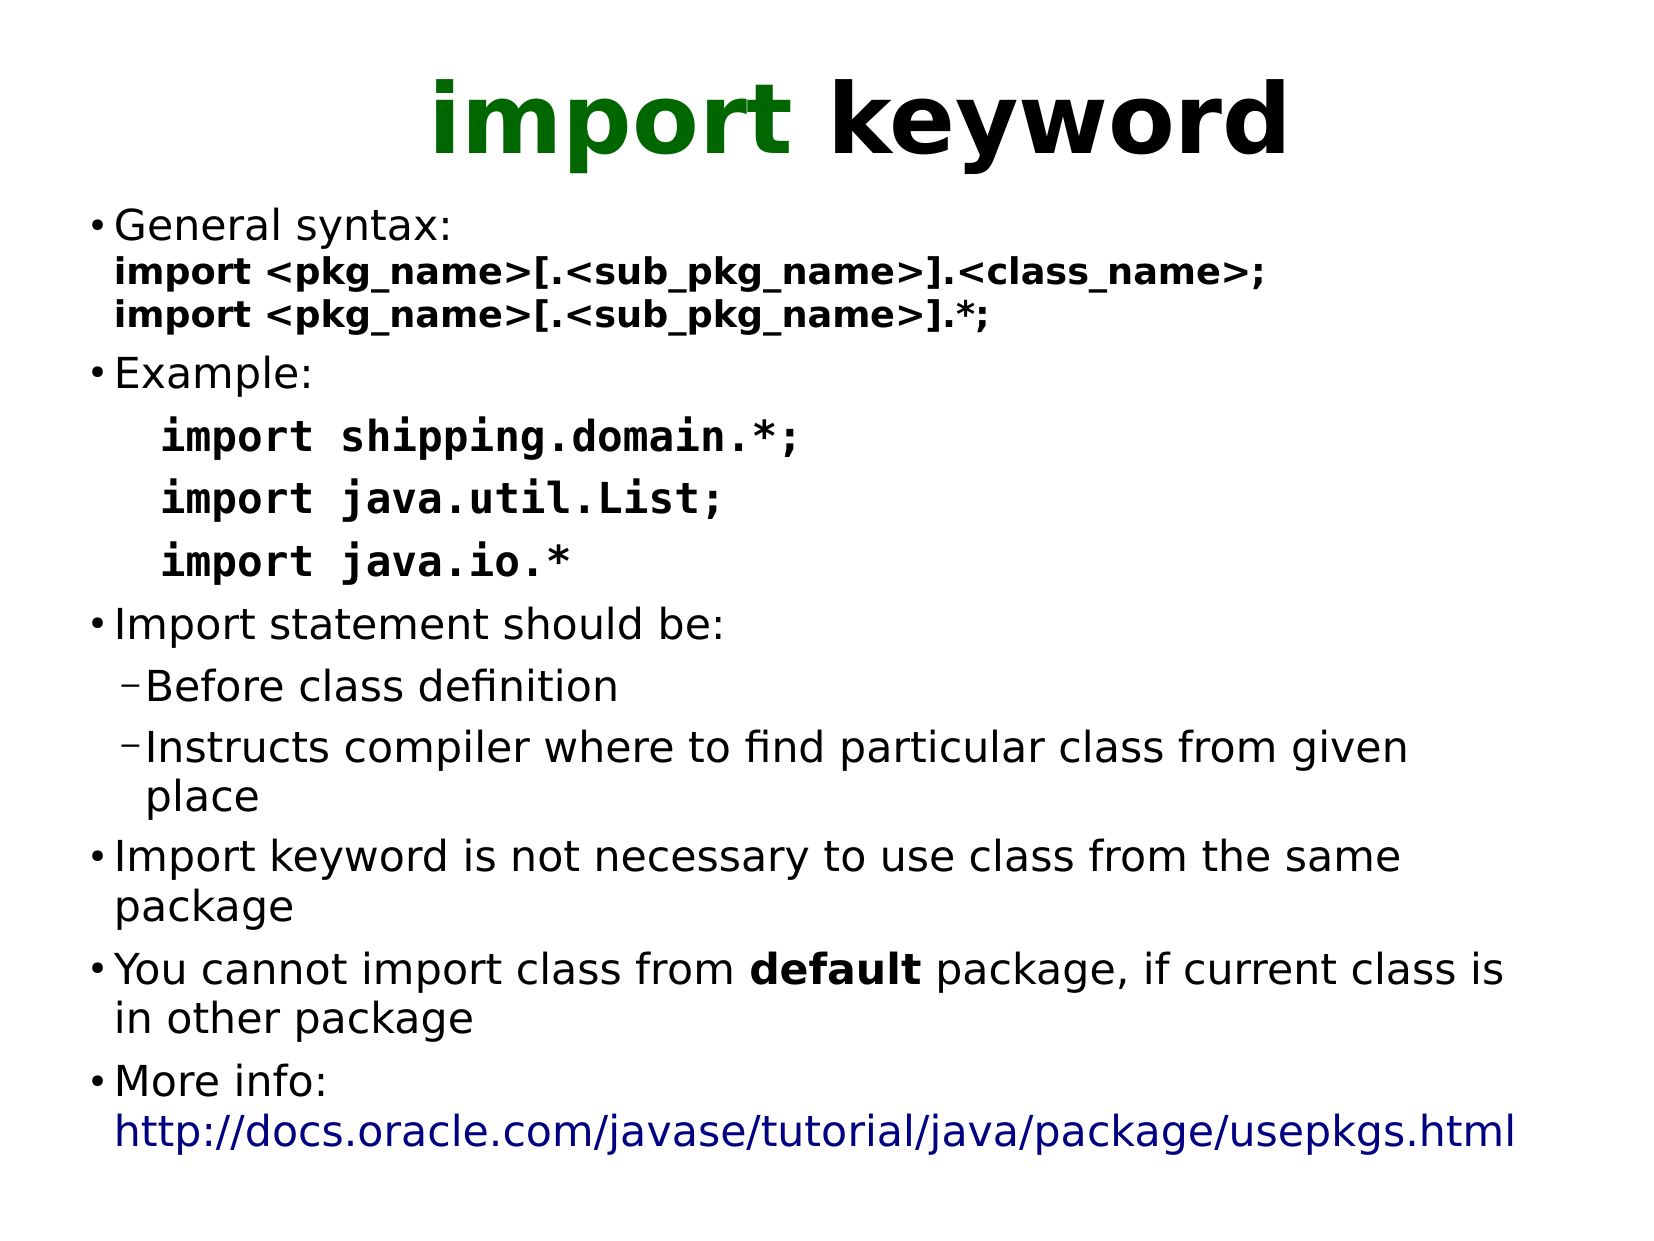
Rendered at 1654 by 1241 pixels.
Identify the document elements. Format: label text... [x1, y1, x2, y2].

title import keyword [82, 39, 1571, 201]
list General syntax: import <pkg_name>[.<sub_pkg_name>].<class_name>; import <pkg_name>[.<sub_pkg_name>].*; Example: import shipping.domain.*; import java.util.List; import java.io.* Import statement should be: Before class definition Instructs compiler where to find particular class from given place Import keyword is not necessary to use class from the same package You cannot import class from default package, if current class is in other package More info: http://docs.oracle.com/javase/tutorial/java/package/usepkgs.html [82, 200, 1538, 1158]
